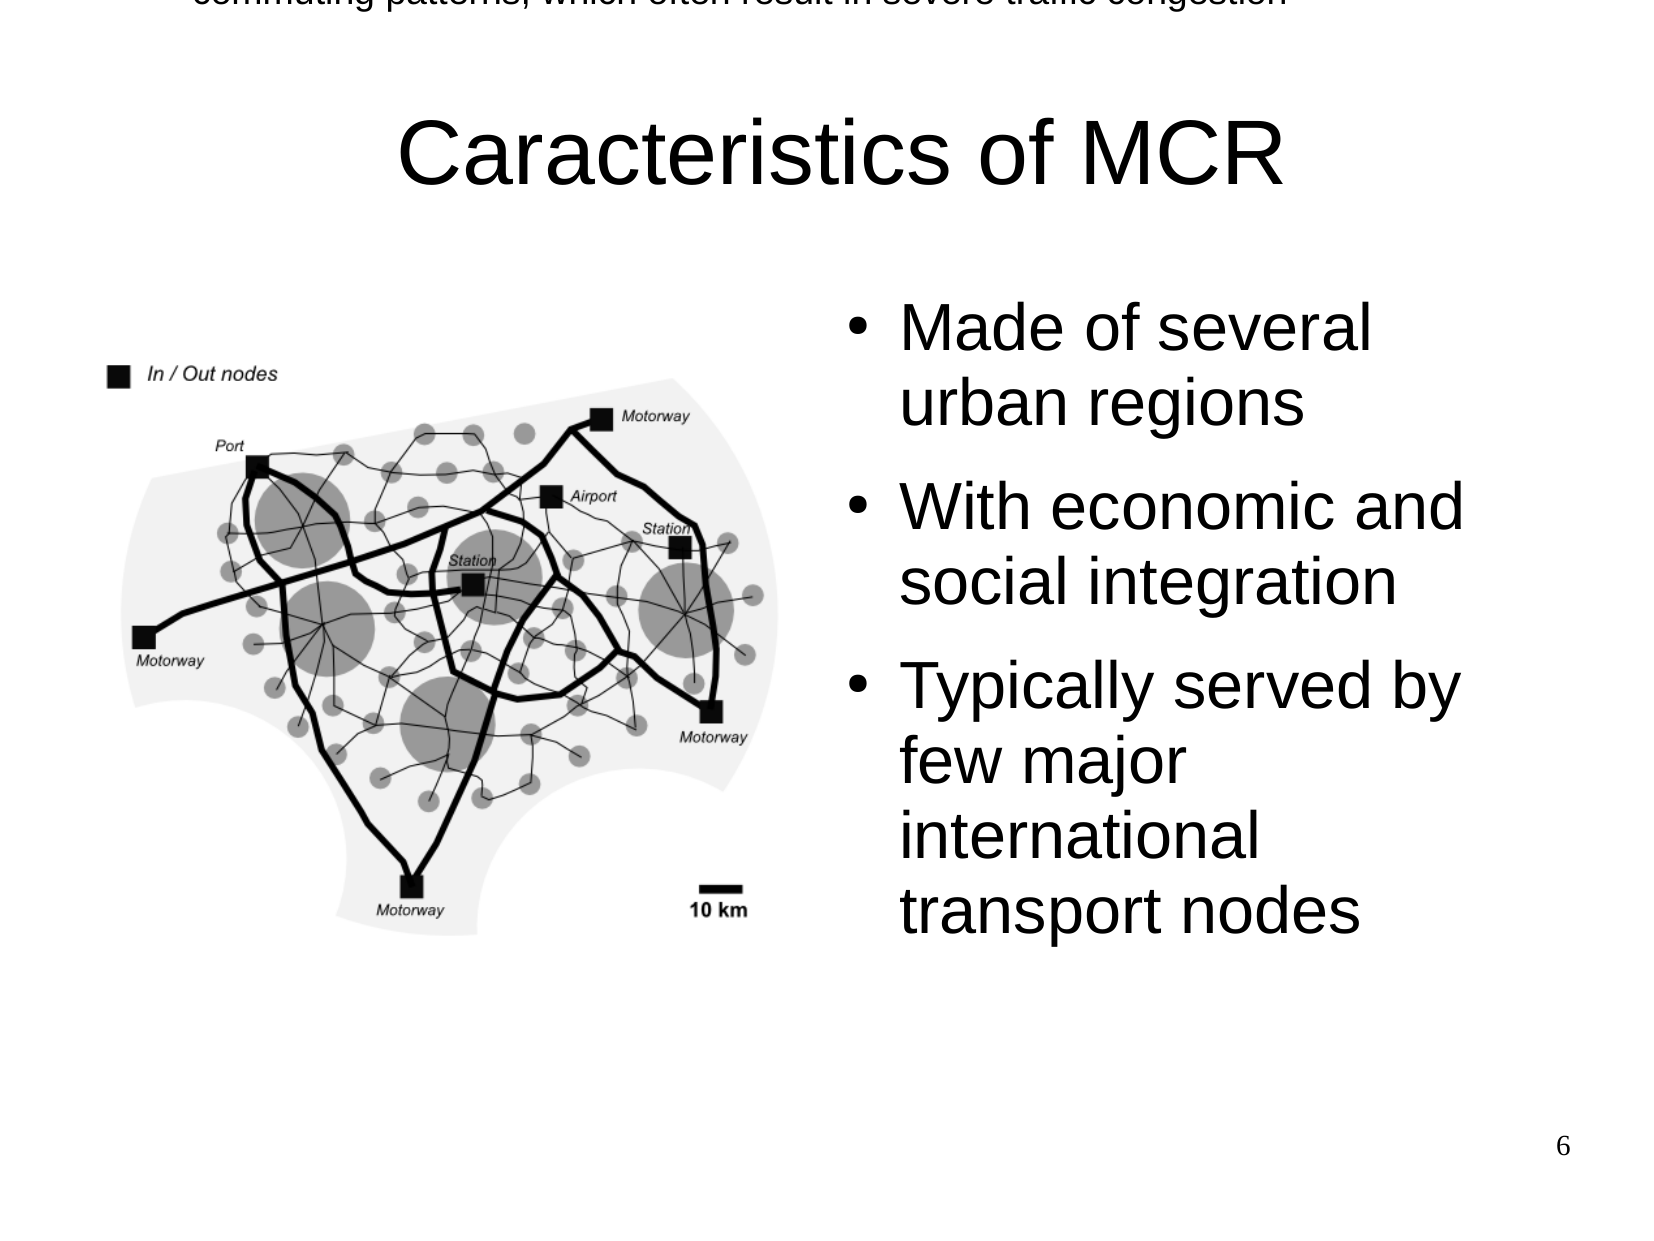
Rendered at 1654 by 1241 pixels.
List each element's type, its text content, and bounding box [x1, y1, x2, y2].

picture [87, 351, 789, 949]
text_box At the same time, a new type of urban form, first anticipated by GOTTMANN (1961), seems to be emerging across the globe (SIMMONDS and HACK, 2000). "Due to their polycentric structure, these regions tend to display criss-cross commuting patterns, which often result in severe traffic congestion" [177, 0, 1654, 21]
list Made of several urban regions With economic and social integration Typically served by few major international transport nodes [828, 290, 1539, 1010]
title Caracteristics of MCR [82, 49, 1571, 257]
